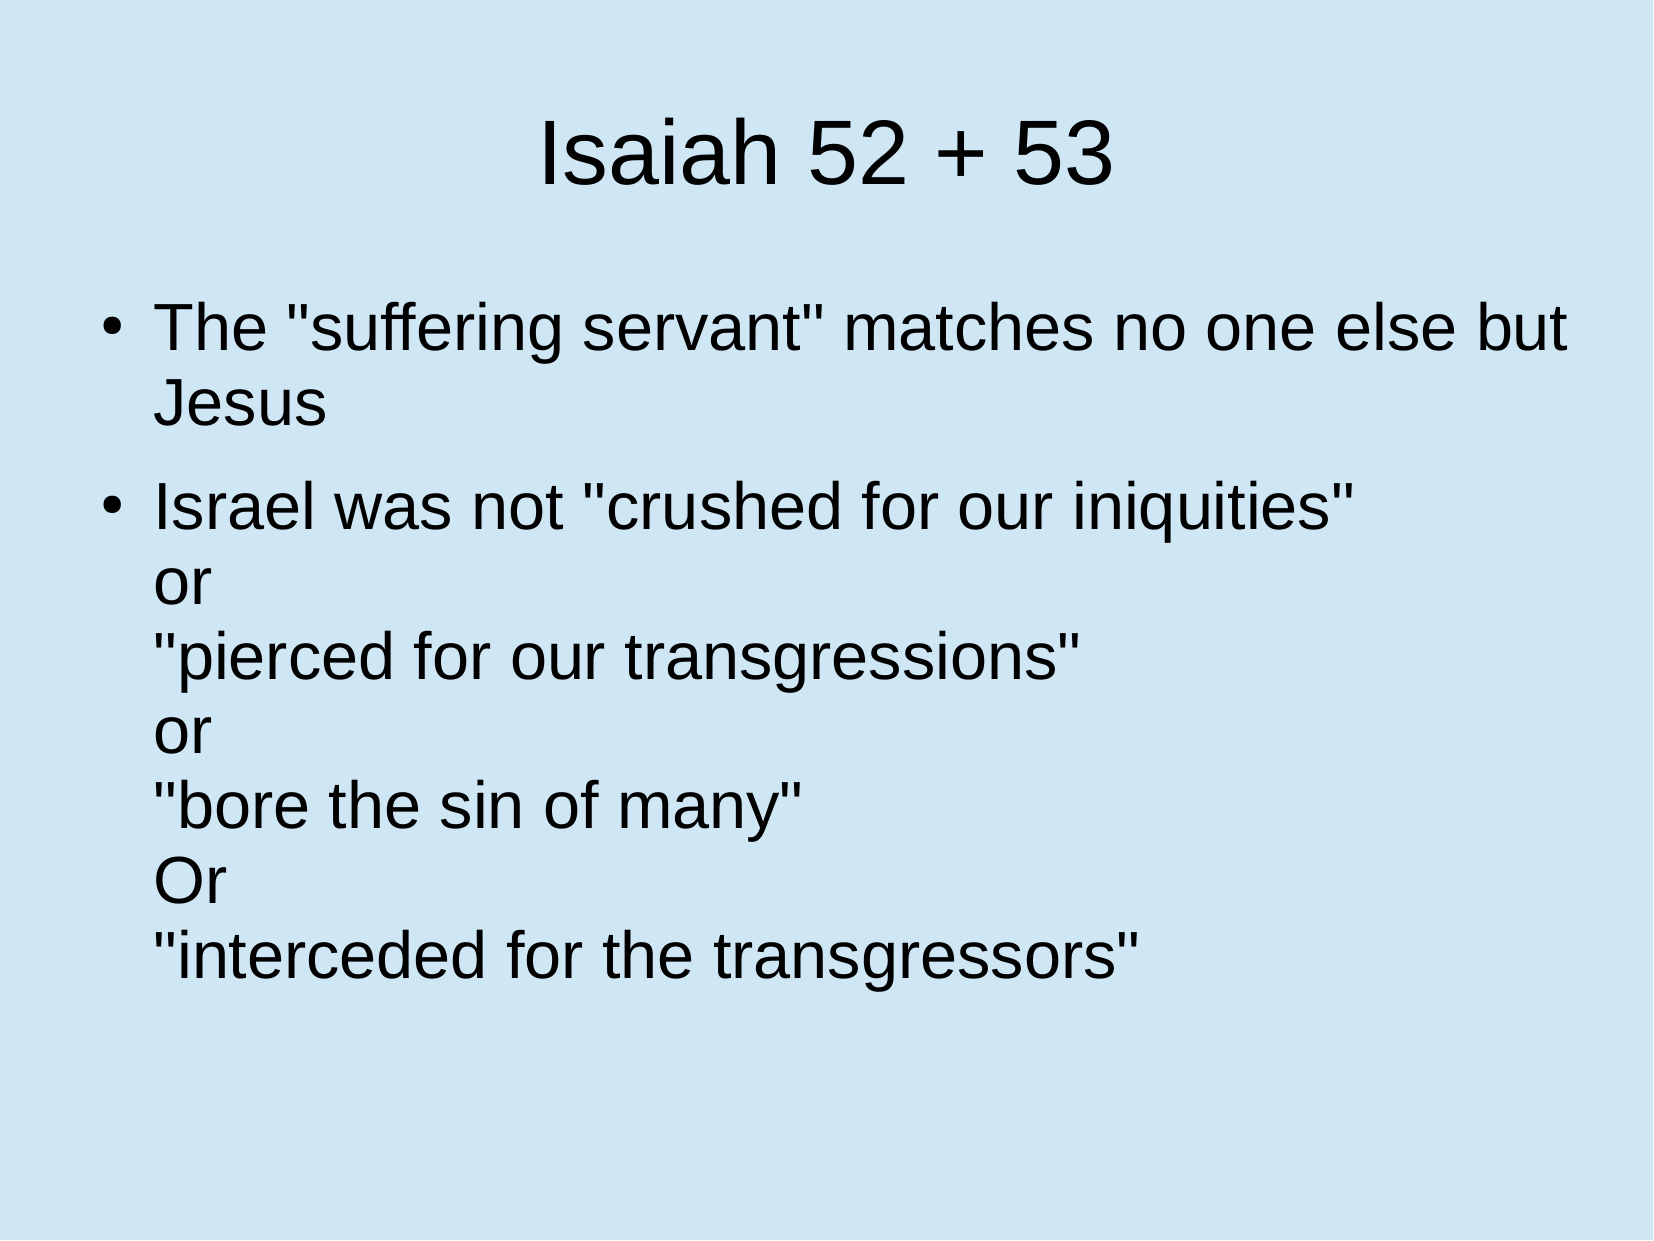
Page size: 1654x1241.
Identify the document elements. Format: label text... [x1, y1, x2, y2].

title Isaiah 52 + 53 [82, 49, 1571, 257]
list The "suffering servant" matches no one else but Jesus Israel was not "crushed for our iniquities" or "pierced for our transgressions" or "bore the sin of many" Or "interceded for the transgressors" [82, 290, 1571, 1109]
